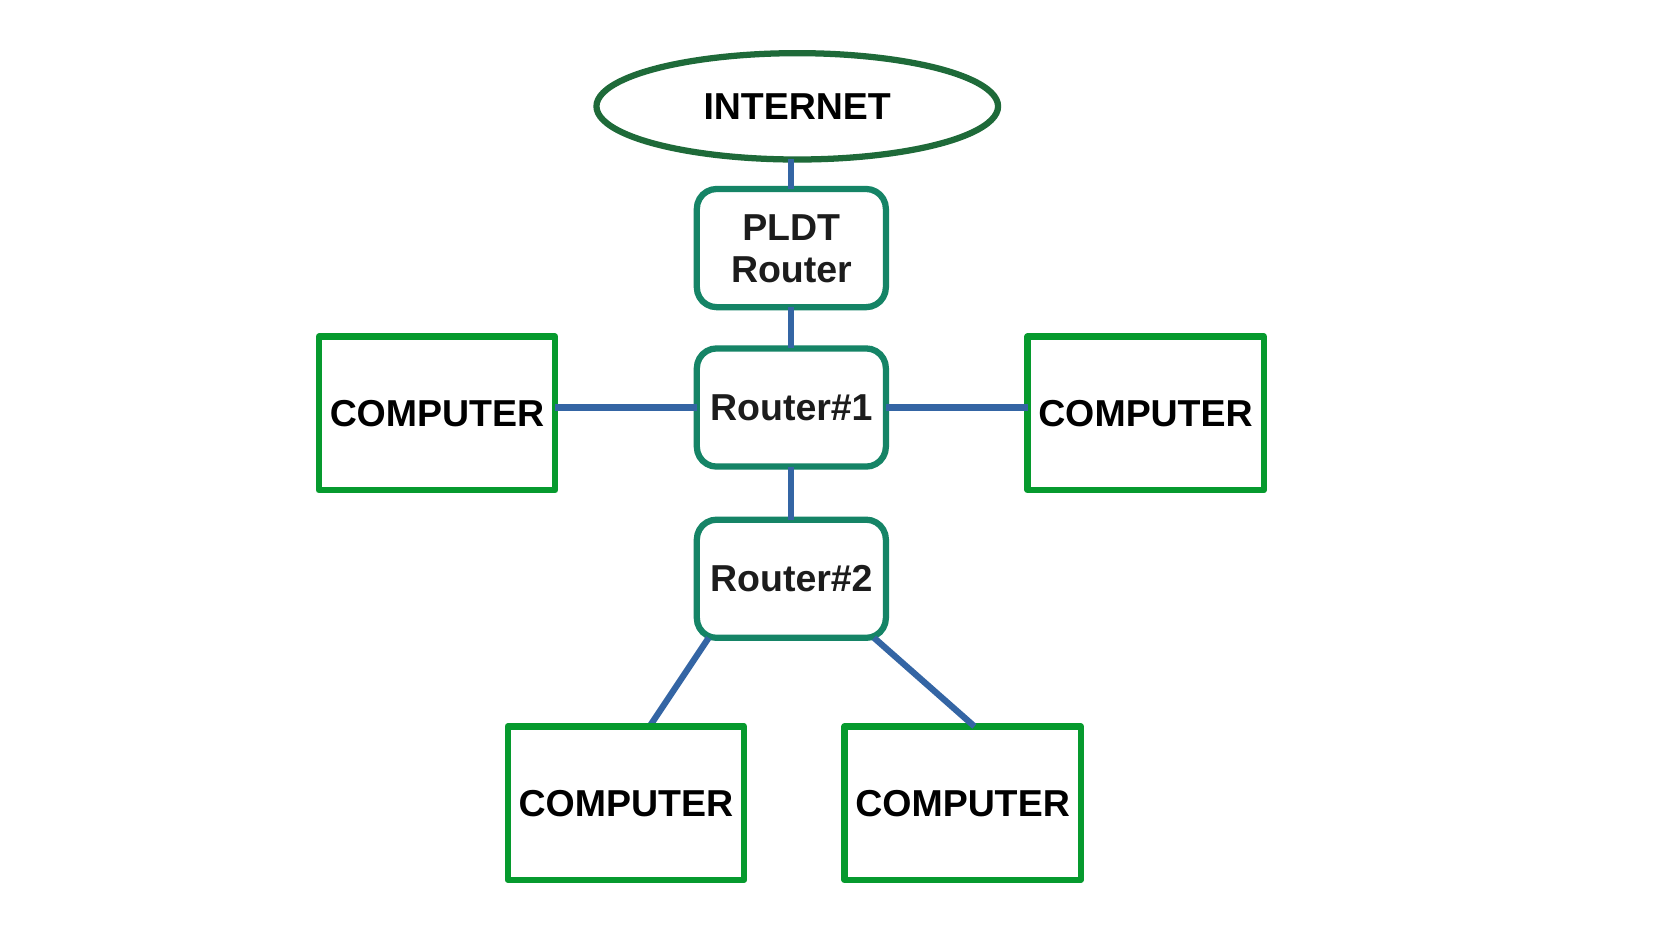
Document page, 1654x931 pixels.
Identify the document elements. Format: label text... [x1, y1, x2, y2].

text_box Router#1 [696, 348, 886, 467]
text_box PLDT Router [696, 188, 886, 308]
text_box COMPUTER [318, 336, 556, 491]
text_box COMPUTER [844, 726, 1081, 880]
text_box COMPUTER [507, 726, 745, 880]
text_box Router#2 [696, 519, 886, 638]
text_box INTERNET [596, 53, 999, 160]
text_box COMPUTER [1027, 336, 1264, 491]
